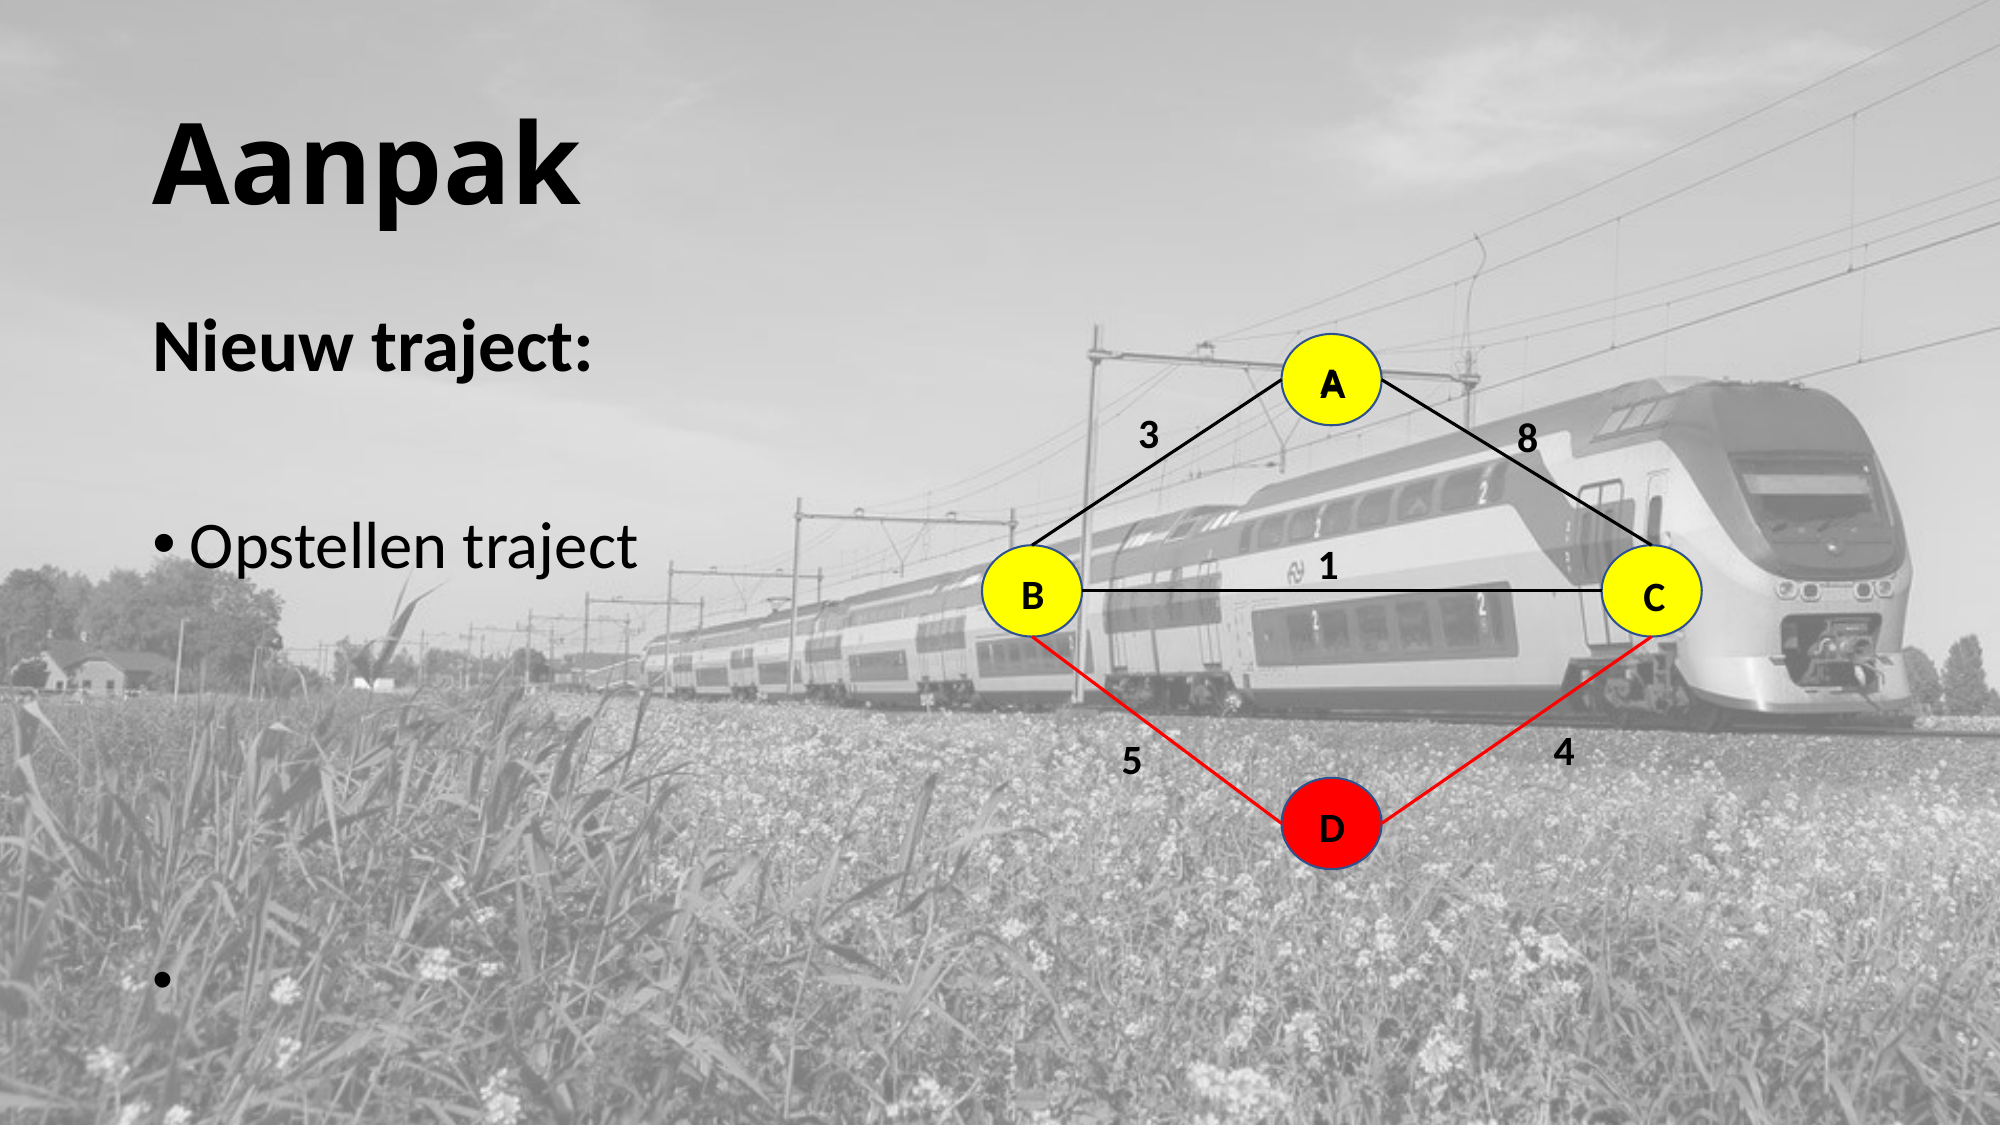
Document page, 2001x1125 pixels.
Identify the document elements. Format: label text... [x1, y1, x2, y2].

text_box 4 [1538, 716, 1765, 782]
text_box [1281, 333, 1369, 398]
text_box [1281, 777, 1369, 870]
text_box A [1305, 349, 1532, 410]
picture [0, 0, 2000, 1125]
text_box [1349, 415, 1364, 423]
text_box 3 [1123, 398, 1349, 465]
text_box [982, 545, 1069, 637]
list Nieuw traject: Opstellen traject [137, 299, 1863, 1014]
text_box [1601, 545, 1691, 637]
text_box A [1349, 410, 1502, 415]
text_box C [1628, 562, 1855, 629]
text_box B [1006, 560, 1232, 627]
text_box 8 [1502, 402, 1729, 469]
title Aanpak [137, 59, 1863, 278]
text_box D [1303, 793, 1530, 859]
text_box 1 [1302, 530, 1529, 596]
text_box 5 [1106, 724, 1333, 791]
